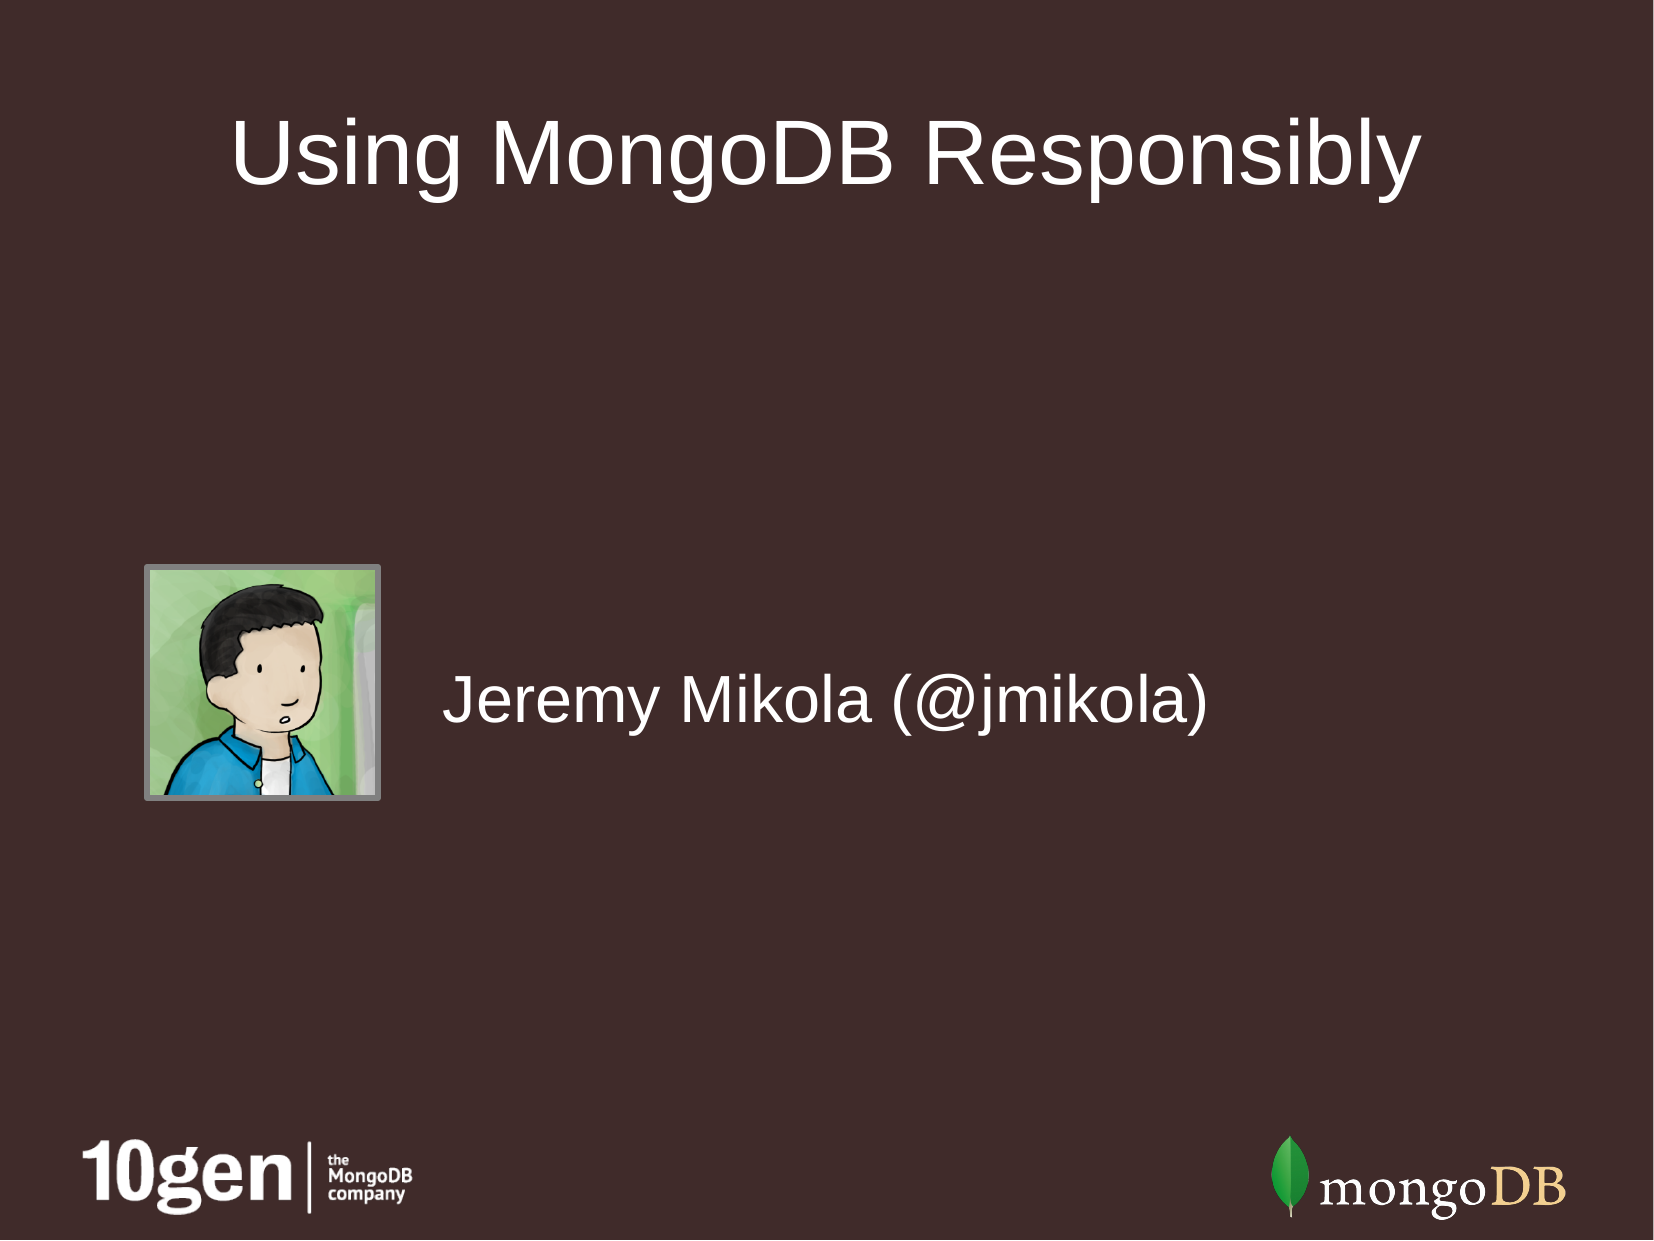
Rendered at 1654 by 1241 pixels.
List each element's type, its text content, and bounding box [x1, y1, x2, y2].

title Using MongoDB Responsibly [82, 49, 1571, 257]
picture [1260, 1124, 1576, 1230]
subtitle Jeremy Mikola (@jmikola) [82, 290, 1571, 1109]
picture [150, 570, 376, 796]
picture [82, 1139, 413, 1215]
